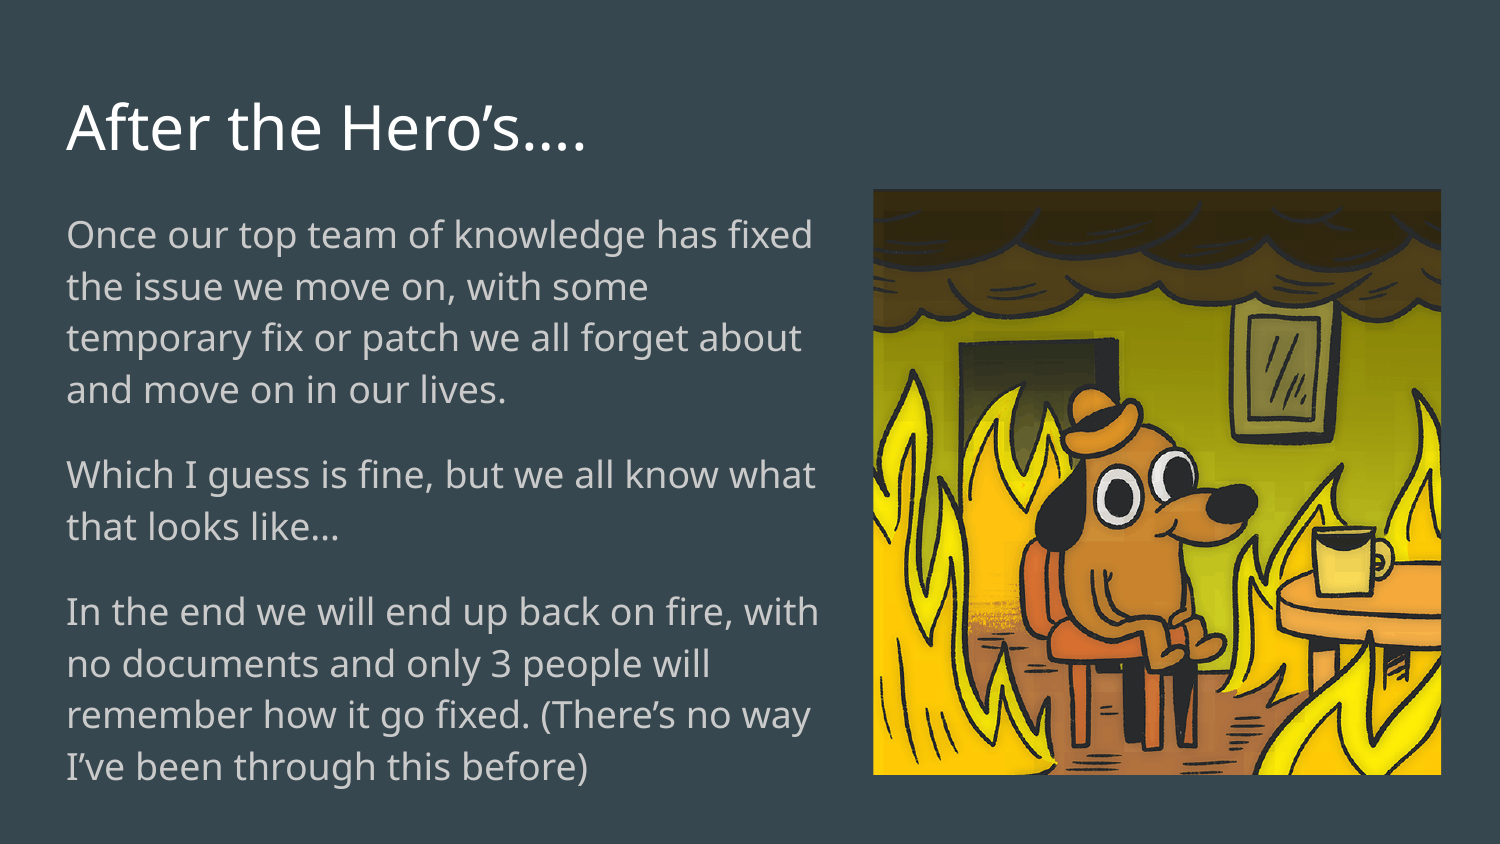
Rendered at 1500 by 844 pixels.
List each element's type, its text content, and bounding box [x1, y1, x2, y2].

picture [873, 189, 1442, 775]
title After the Hero’s…. [51, 72, 1449, 167]
list Once our top team of knowledge has fixed the issue we move on, with some temporary fix or patch we all forget about and move on in our lives. Which I guess is fine, but we all know what that looks like… In the end we will end up back on fire, with no documents and only 3 people will remember how it go fixed. (There’s no way I’ve been through this before) [51, 189, 844, 750]
